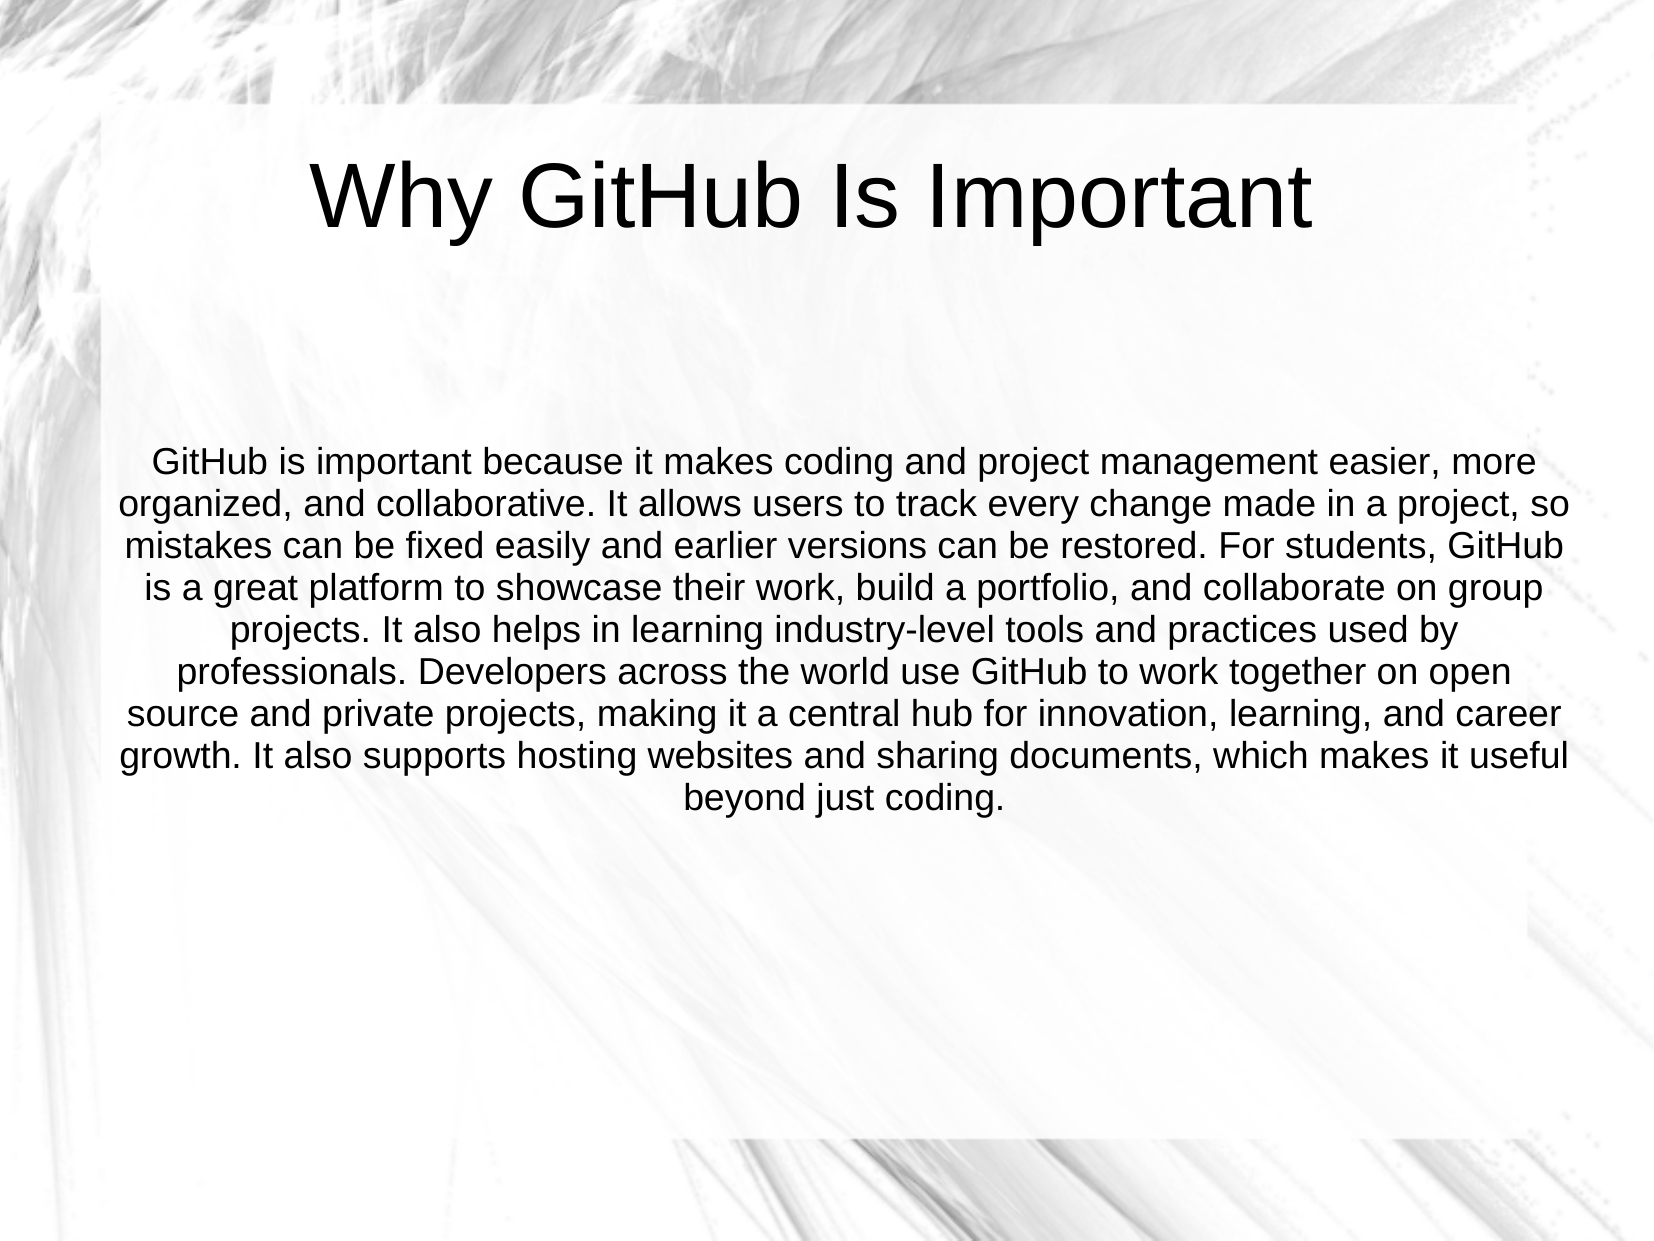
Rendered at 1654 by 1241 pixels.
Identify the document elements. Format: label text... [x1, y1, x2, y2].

picture [0, 0, 1654, 1241]
subtitle GitHub is important because it makes coding and project management easier, more organized, and collaborative. It allows users to track every change made in a project, so mistakes can be fixed easily and earlier versions can be restored. For students, GitHub is a great platform to showcase their work, build a portfolio, and collaborate on group projects. It also helps in learning industry-level tools and practices used by professionals. Developers across the world use GitHub to work together on open source and private projects, making it a central hub for innovation, learning, and career growth. It also supports hosting websites and sharing documents, which makes it useful beyond just coding. [118, 319, 1571, 1024]
title Why GitHub Is Important [118, 112, 1506, 281]
